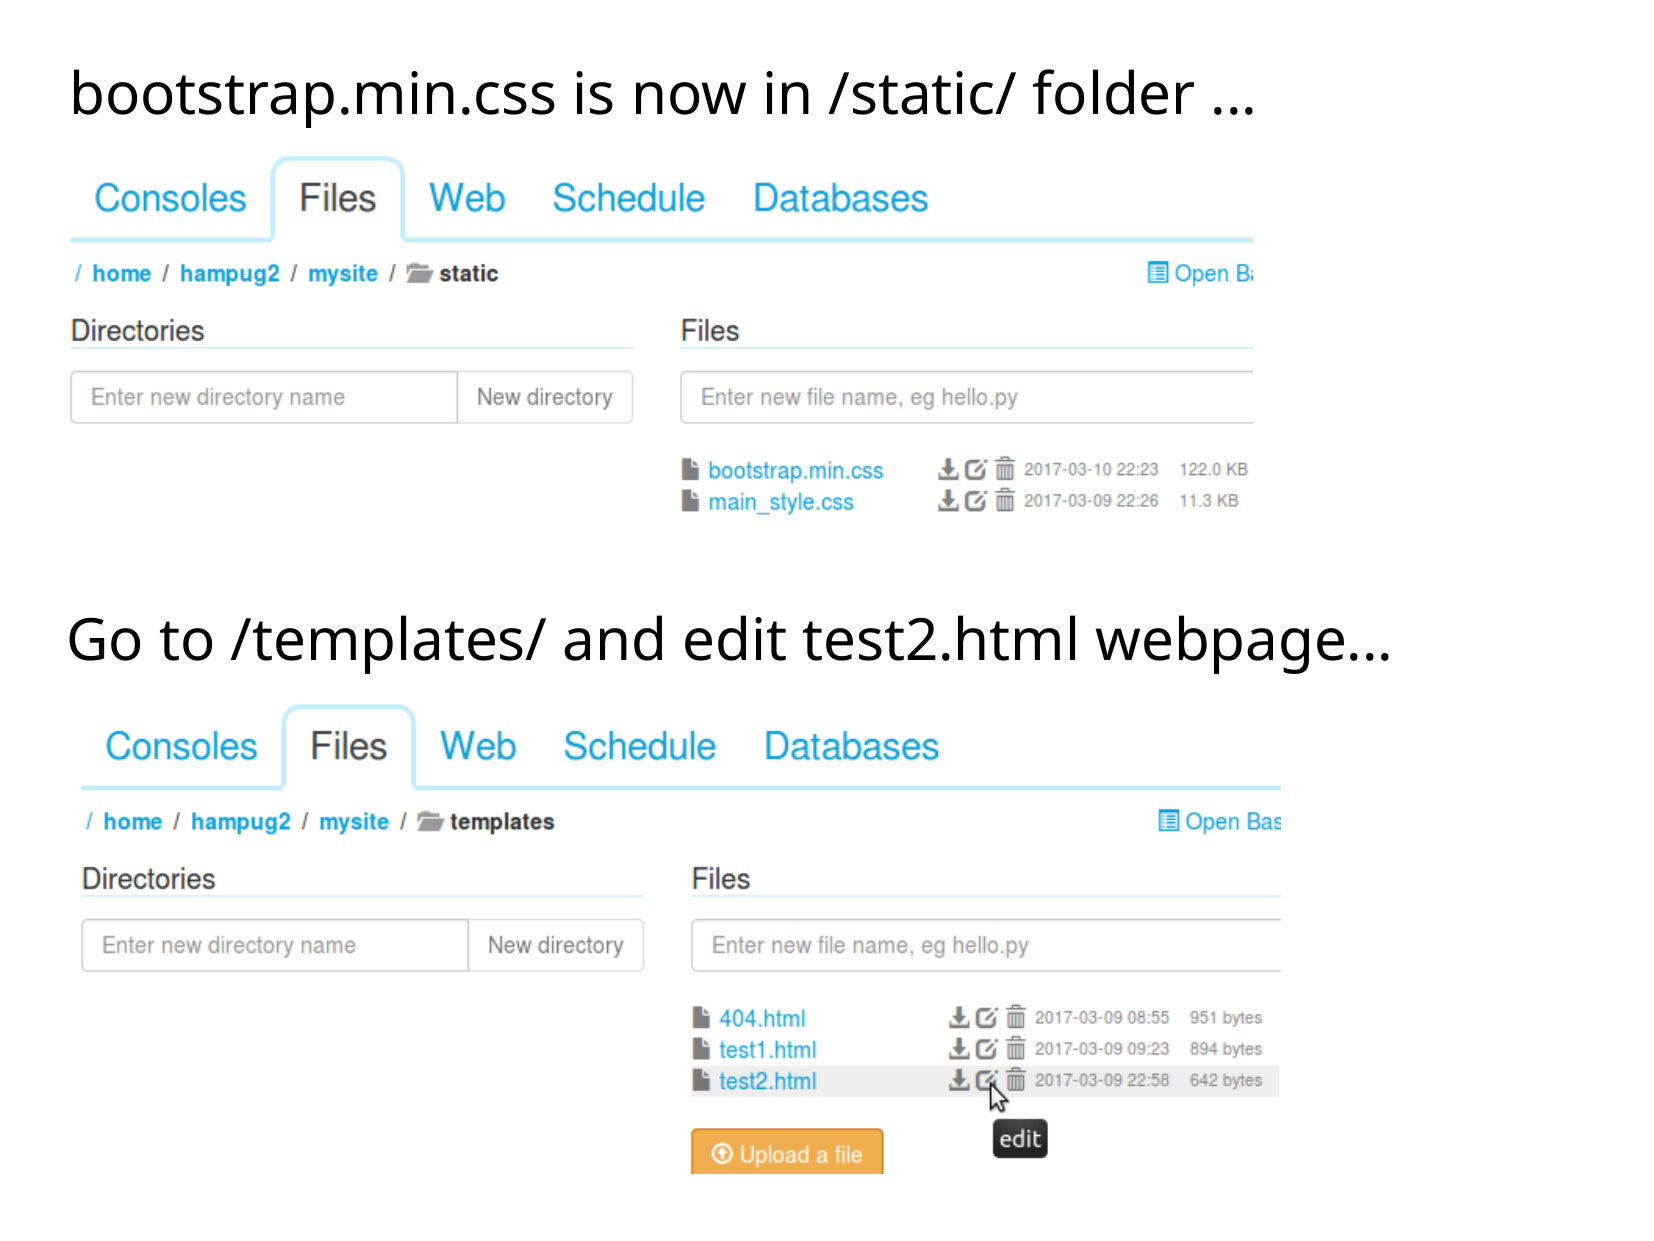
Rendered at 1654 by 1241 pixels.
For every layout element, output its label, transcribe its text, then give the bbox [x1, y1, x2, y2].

text_box Go to /templates/ and edit test2.html webpage... [66, 585, 1555, 690]
text_box bootstrap.min.css is now in /static/ folder ... [69, 40, 1558, 145]
picture [69, 144, 1253, 521]
picture [66, 689, 1281, 1174]
